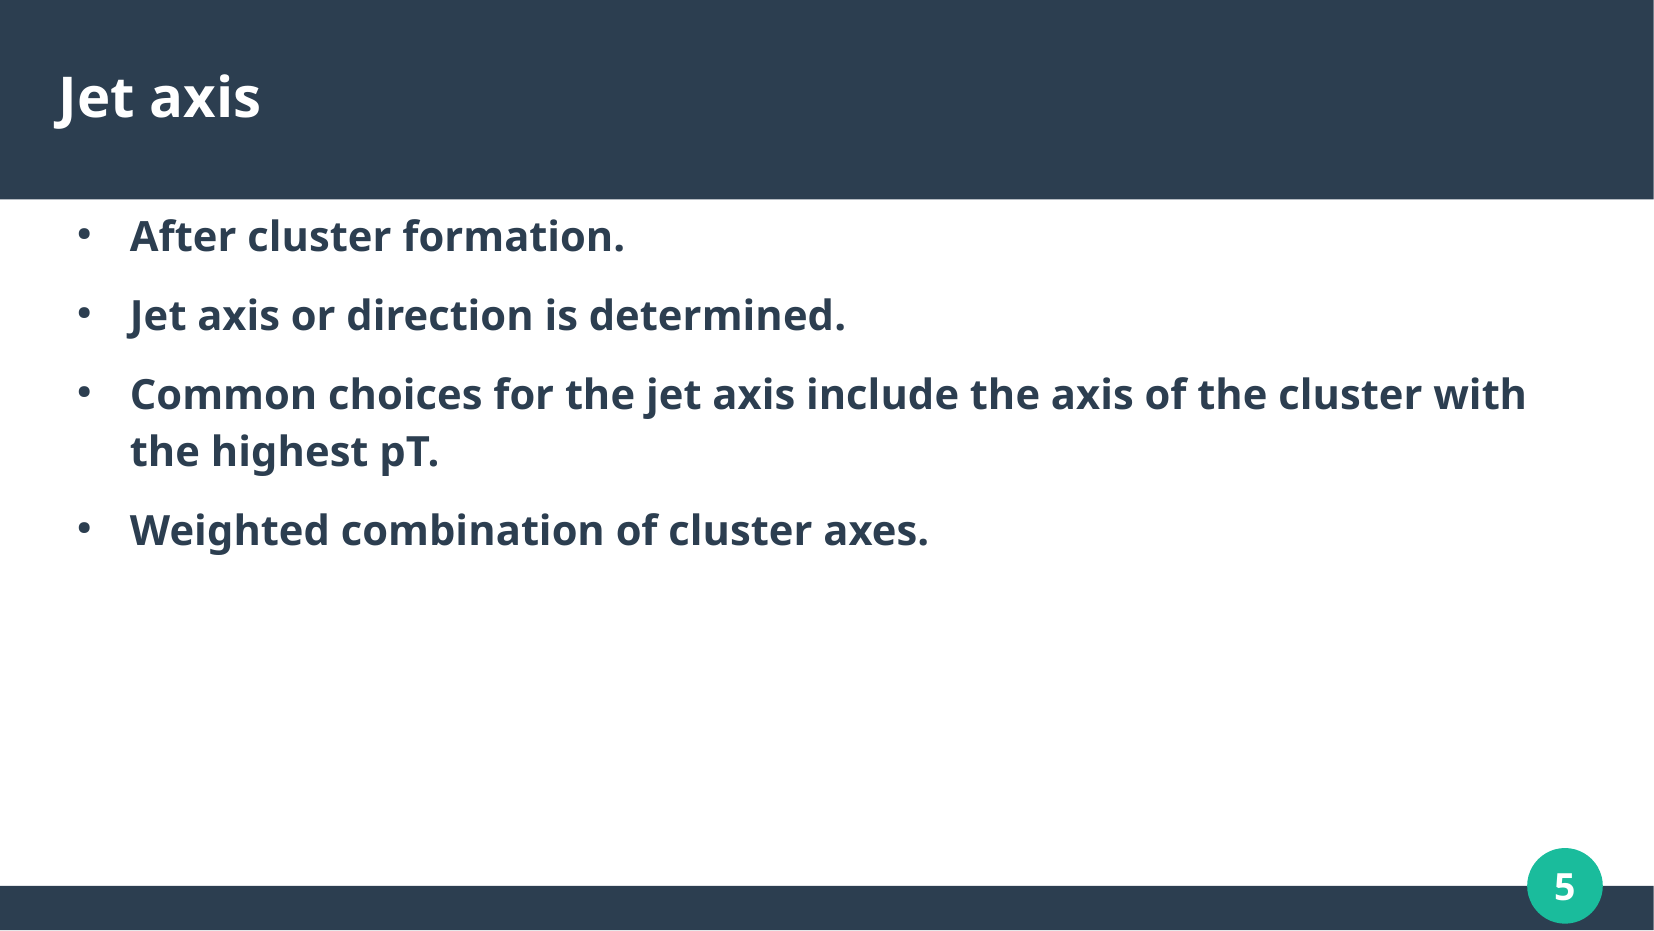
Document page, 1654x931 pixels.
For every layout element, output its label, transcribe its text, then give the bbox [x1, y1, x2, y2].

list After cluster formation. Jet axis or direction is determined. Common choices for the jet axis include the axis of the cluster with the highest pT. Weighted combination of cluster axes. [59, 206, 1595, 827]
title Jet axis [59, 37, 1595, 155]
